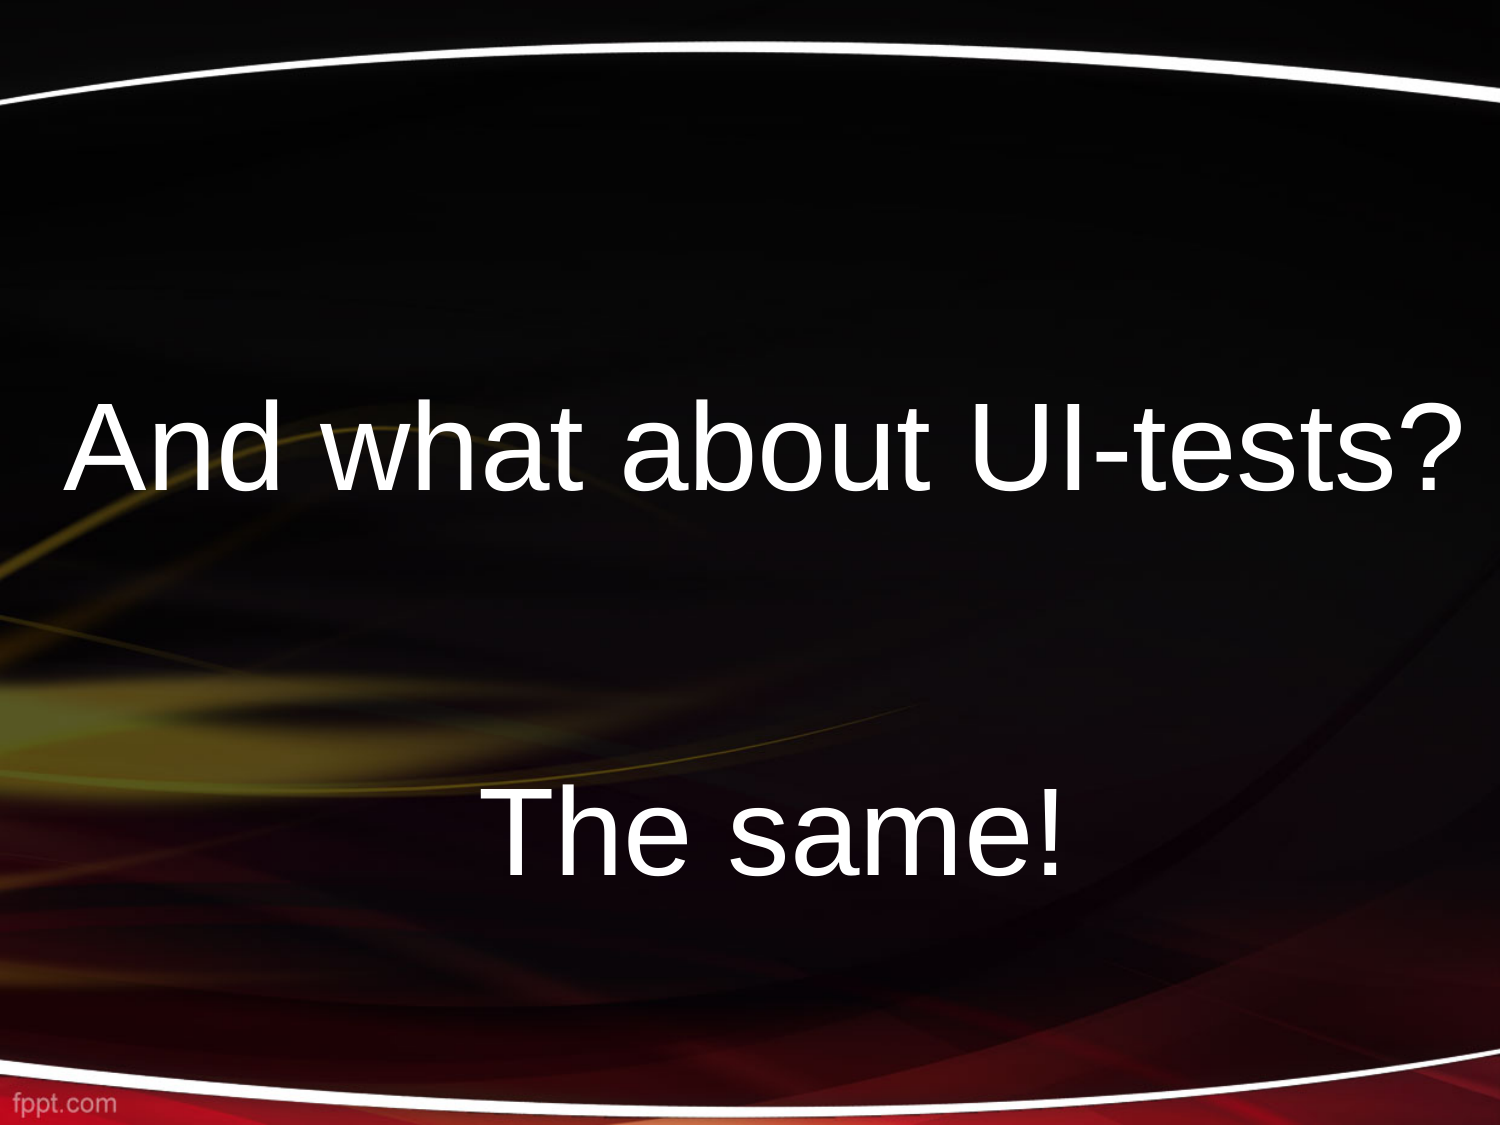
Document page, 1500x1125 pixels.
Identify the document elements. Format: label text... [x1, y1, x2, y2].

list And what about UI-tests? [0, 185, 1483, 696]
list The same! [322, 570, 1169, 1081]
picture [0, 0, 1500, 1125]
